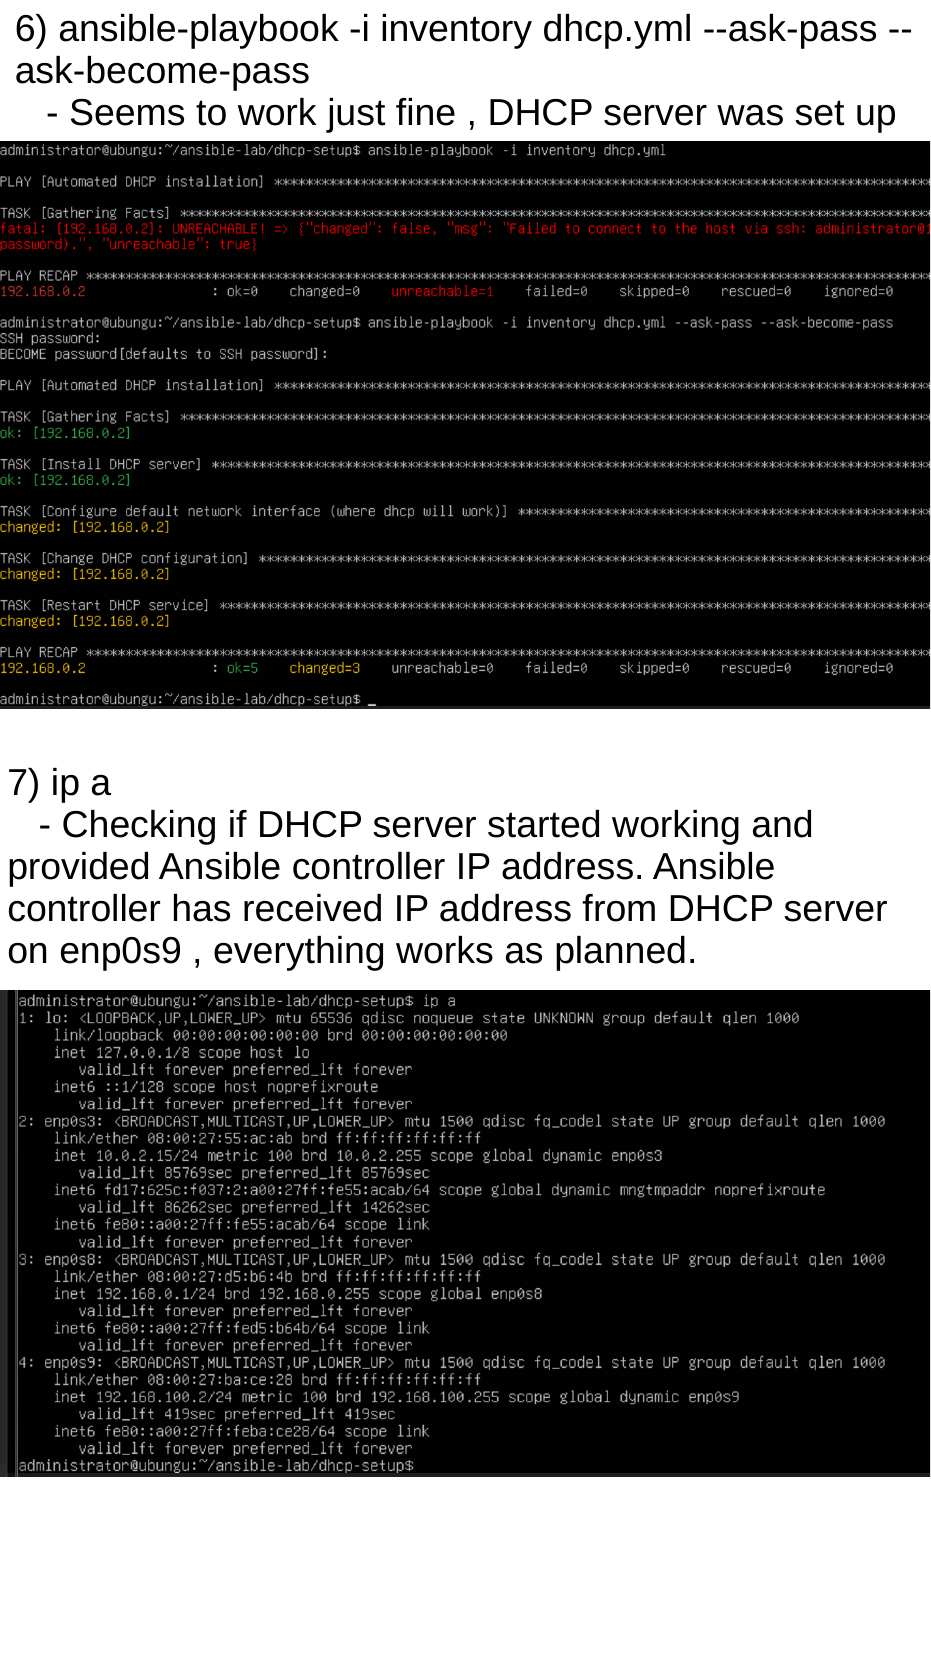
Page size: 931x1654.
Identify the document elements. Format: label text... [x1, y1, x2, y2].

text_box 6) ansible-playbook -i inventory dhcp.yml --ask-pass --ask-become-pass - Seems to work just fine , DHCP server was set up [0, 0, 930, 141]
picture [0, 141, 931, 709]
picture [0, 990, 931, 1477]
text_box 7) ip a - Checking if DHCP server started working and provided Ansible controller IP address. Ansible controller has received IP address from DHCP server on enp0s9 , everything works as planned. [0, 754, 931, 990]
